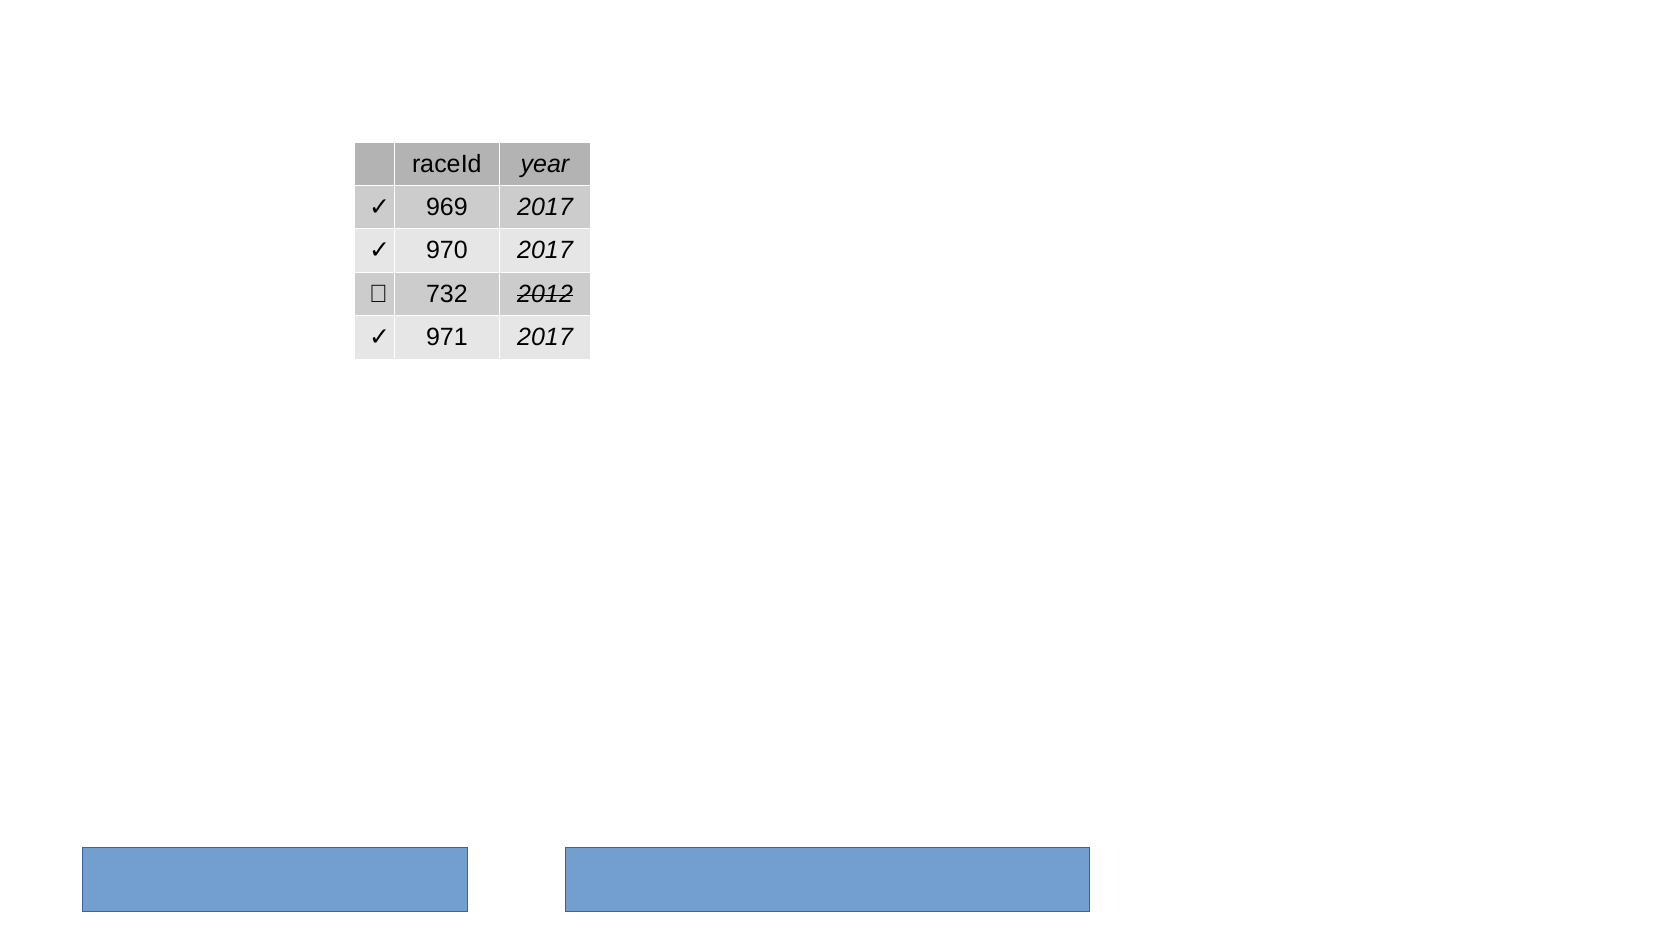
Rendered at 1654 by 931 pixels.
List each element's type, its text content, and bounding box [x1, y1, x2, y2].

table_cell 2017 [500, 229, 590, 272]
table_cell 971 [395, 316, 499, 359]
table_cell ❌ [355, 273, 394, 315]
table_cell ✓ [355, 316, 394, 359]
table_cell 969 [395, 186, 499, 228]
table_cell 2017 [500, 316, 590, 359]
table_header raceId [395, 143, 499, 185]
table_cell ✓ [355, 186, 394, 228]
table_header [355, 143, 394, 185]
table_cell 970 [395, 229, 499, 272]
table_cell 2017 [500, 186, 590, 228]
table_cell 2012 [500, 273, 590, 315]
table_cell ✓ [355, 229, 394, 272]
table_header year [500, 143, 590, 185]
table_cell 732 [395, 273, 499, 315]
